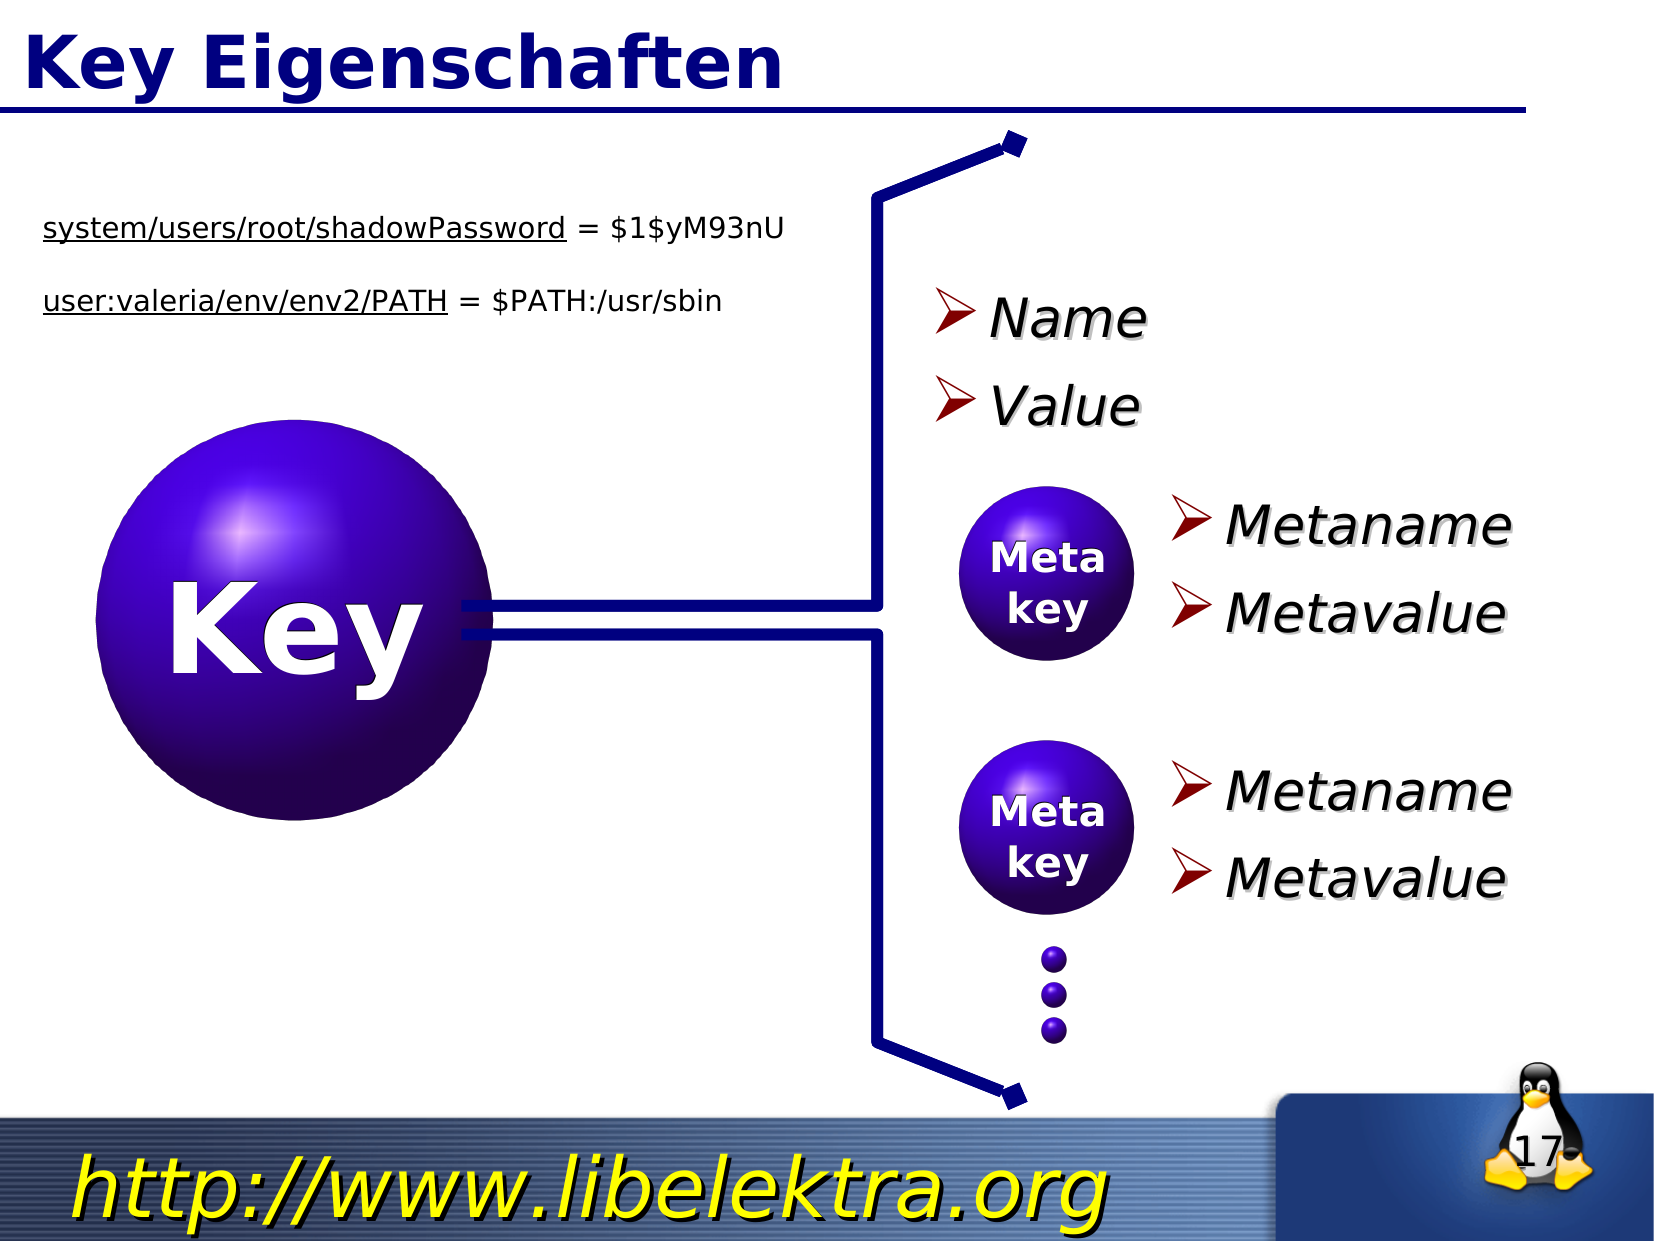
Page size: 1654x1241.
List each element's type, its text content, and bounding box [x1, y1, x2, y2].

text_box <Nummer> [1312, 1122, 1566, 1178]
text_box Meta key [988, 783, 1108, 885]
text_box system/users/root/shadowPassword = $1$yM93nU user:valeria/env/env2/PATH = $PATH:/usr/sbin [42, 208, 809, 317]
text_box Key [162, 547, 426, 693]
text_box Meta key [988, 529, 1107, 631]
list Metaname Metavalue [1151, 748, 1595, 916]
list Metaname Metavalue [1151, 482, 1595, 650]
list Name Value [915, 276, 1617, 443]
text_box Key Eigenschaften [22, 14, 1611, 111]
picture [0, 1061, 1654, 1241]
